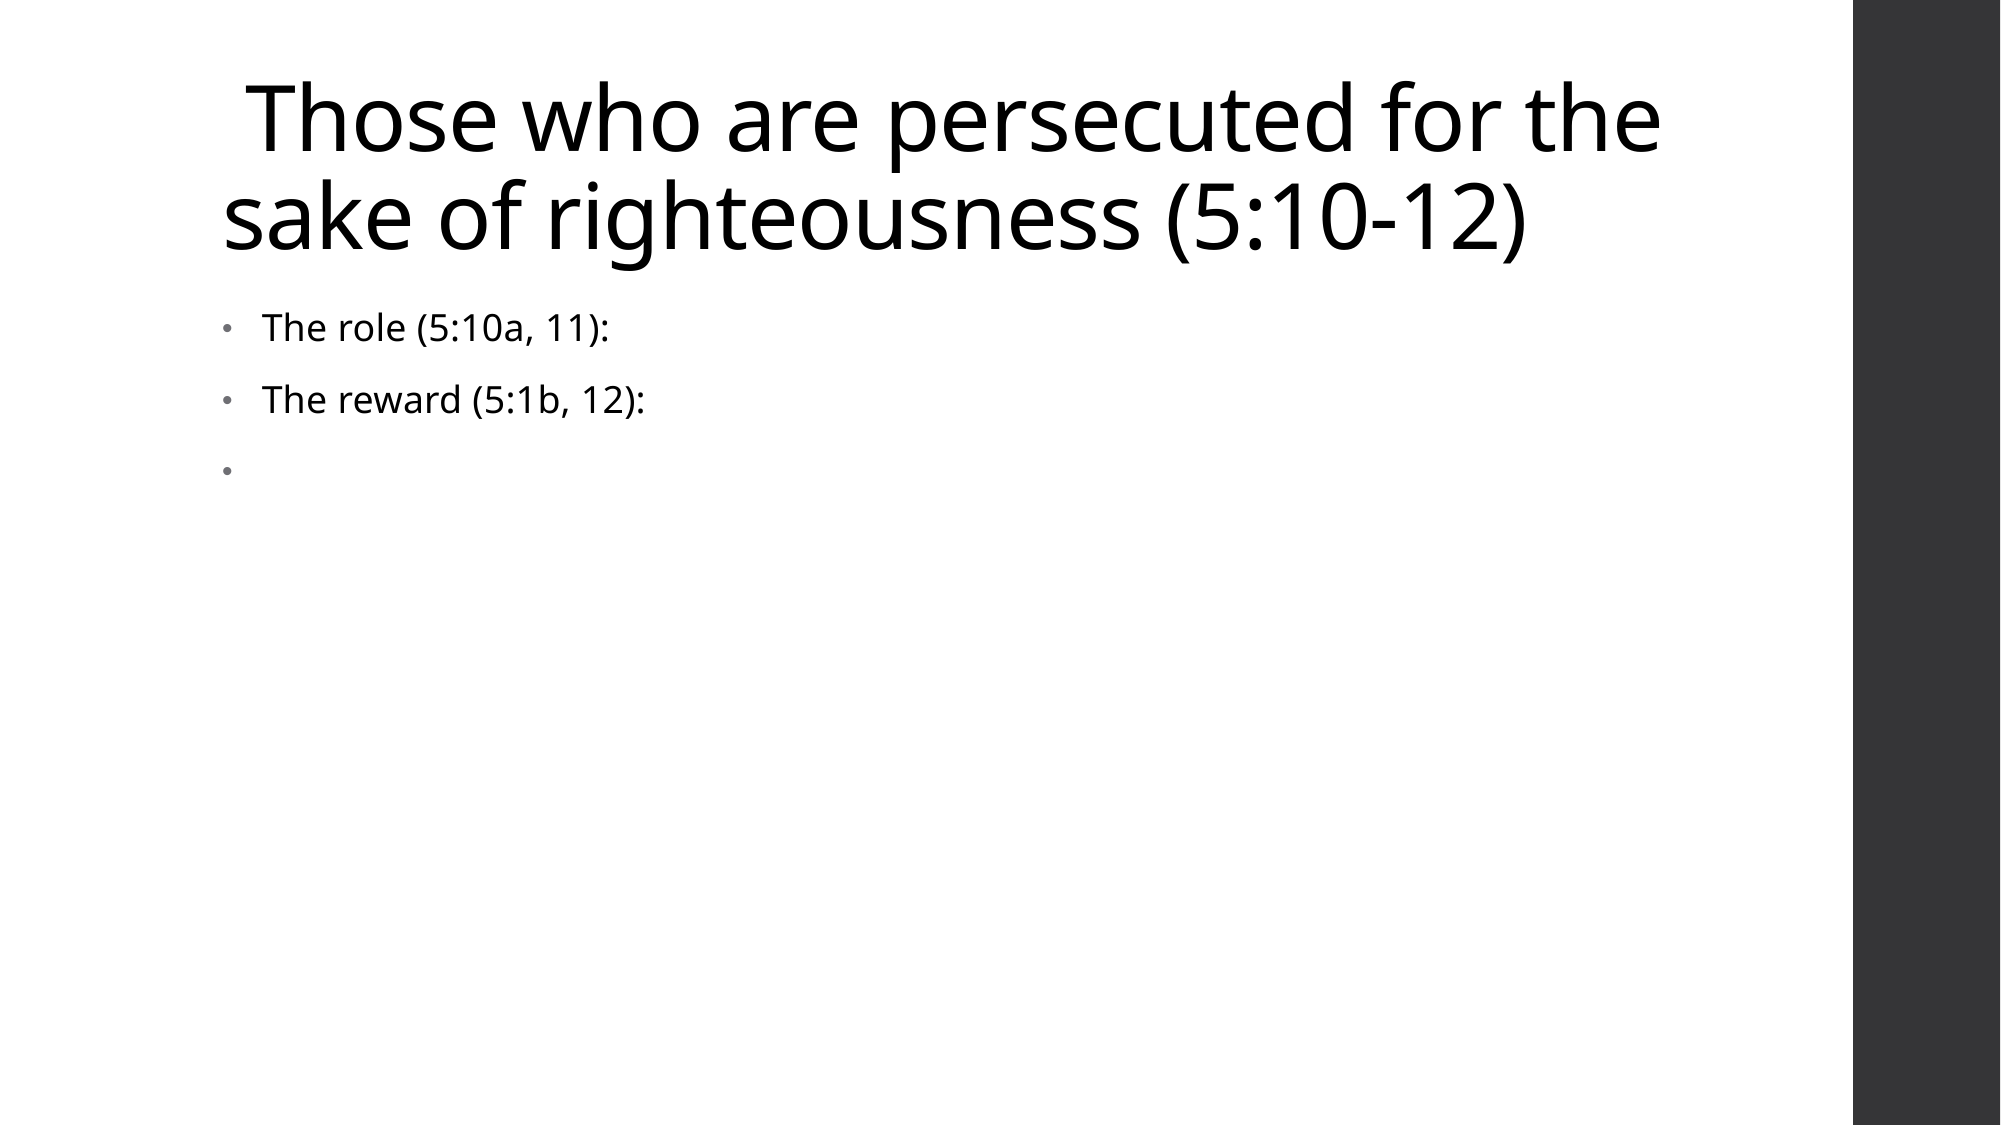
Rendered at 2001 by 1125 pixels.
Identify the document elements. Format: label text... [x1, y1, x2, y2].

title Those who are persecuted for the sake of righteousness (5:10-12) [206, 60, 1797, 278]
list The role (5:10a, 11): The reward (5:1b, 12): [206, 299, 1617, 1014]
